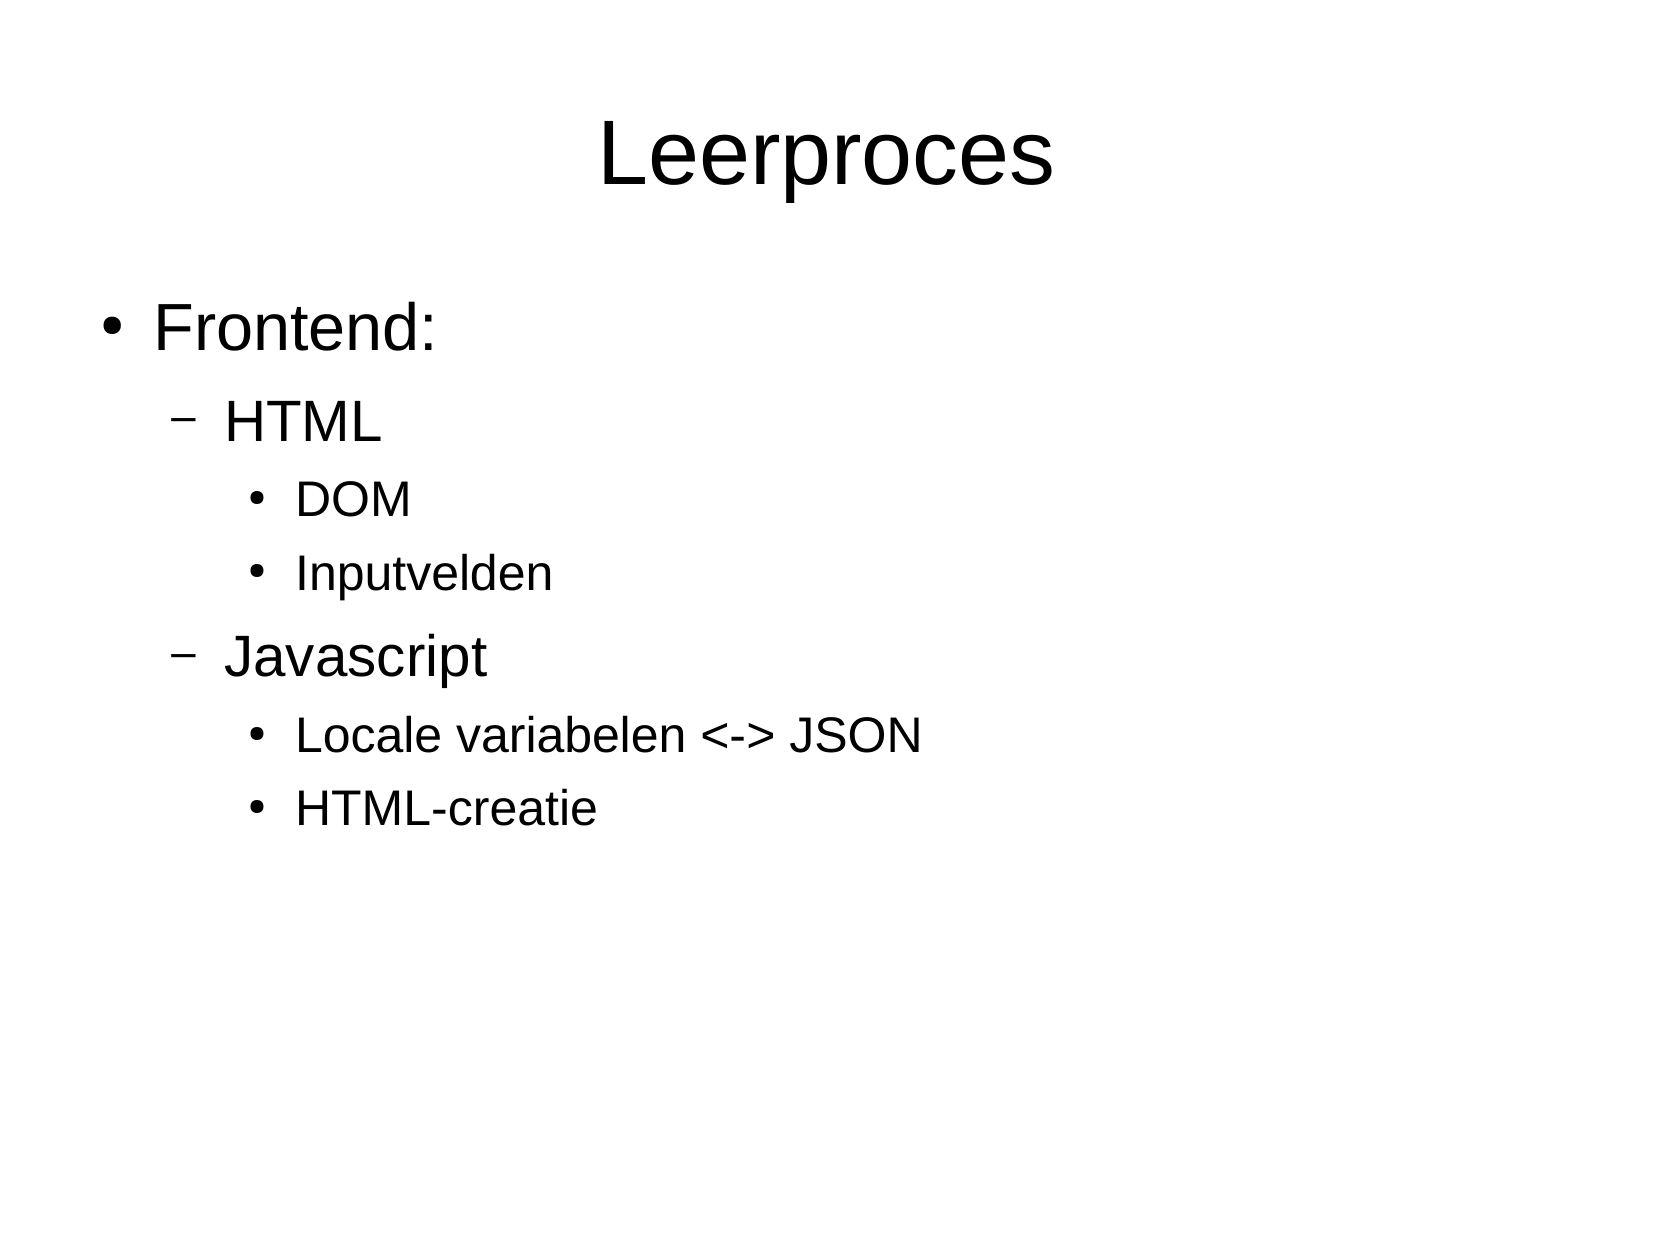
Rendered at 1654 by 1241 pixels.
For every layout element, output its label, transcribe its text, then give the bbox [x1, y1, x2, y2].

list Frontend: HTML DOM Inputvelden Javascript Locale variabelen <-> JSON HTML-creatie [82, 290, 1571, 1010]
title Leerproces [82, 49, 1571, 257]
